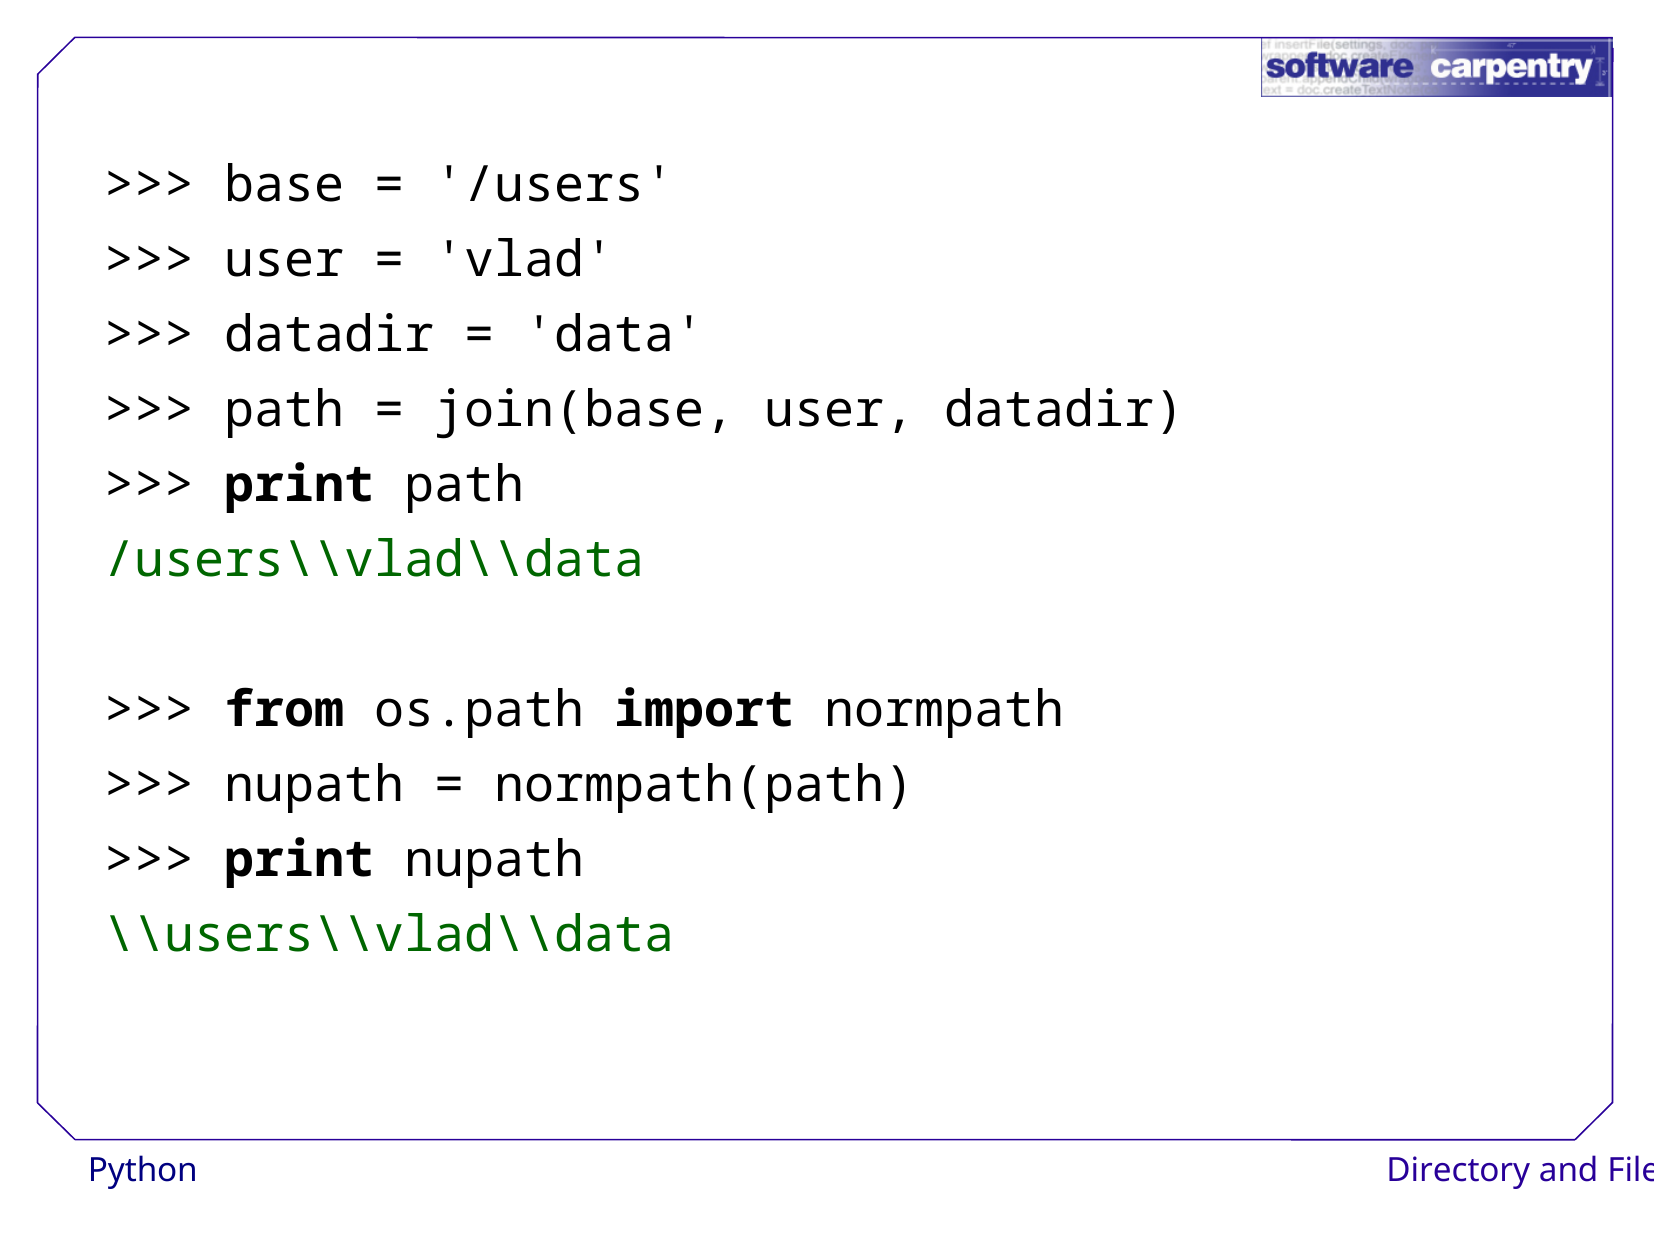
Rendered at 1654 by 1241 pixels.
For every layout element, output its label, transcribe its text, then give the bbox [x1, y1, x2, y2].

picture [1261, 39, 1613, 97]
text_box >>> base = '/users' >>> user = 'vlad' >>> datadir = 'data' >>> path = join(base, user, datadir) >>> print path /users\\vlad\\data >>> from os.path import normpath >>> nupath = normpath(path) >>> print nupath \\users\\vlad\\data [89, 128, 1512, 1037]
